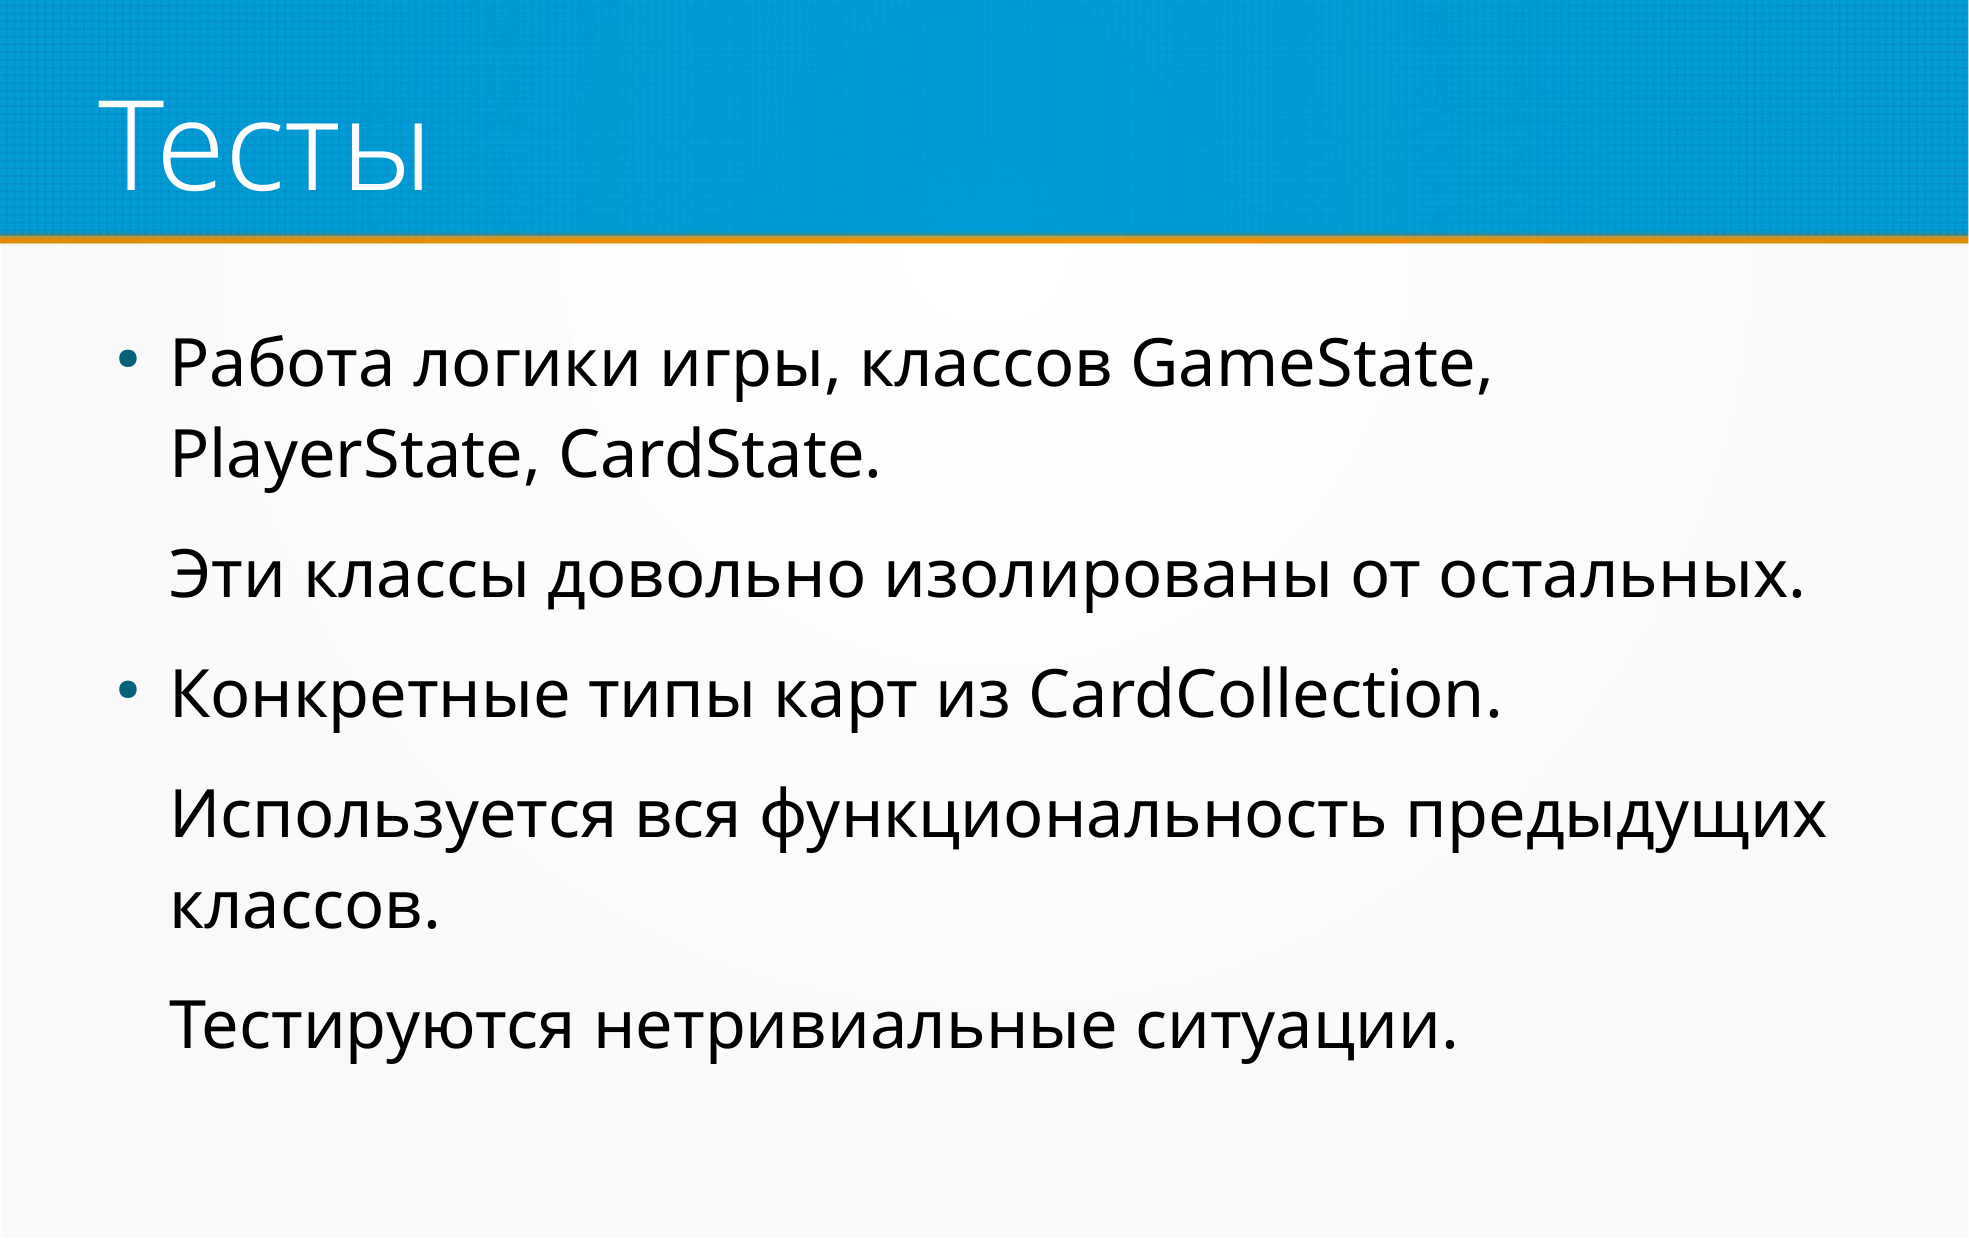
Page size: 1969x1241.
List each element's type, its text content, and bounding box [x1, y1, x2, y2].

picture [0, 233, 1969, 1241]
list Работа логики игры, классов GameState, PlayerState, CardState. Эти классы довольно изолированы от остальных. Конкретные типы карт из CardCollection. Используется вся функциональность предыдущих классов. Тестируются нетривиальные ситуации. [98, 315, 1861, 1081]
title Тесты [98, 19, 1870, 227]
